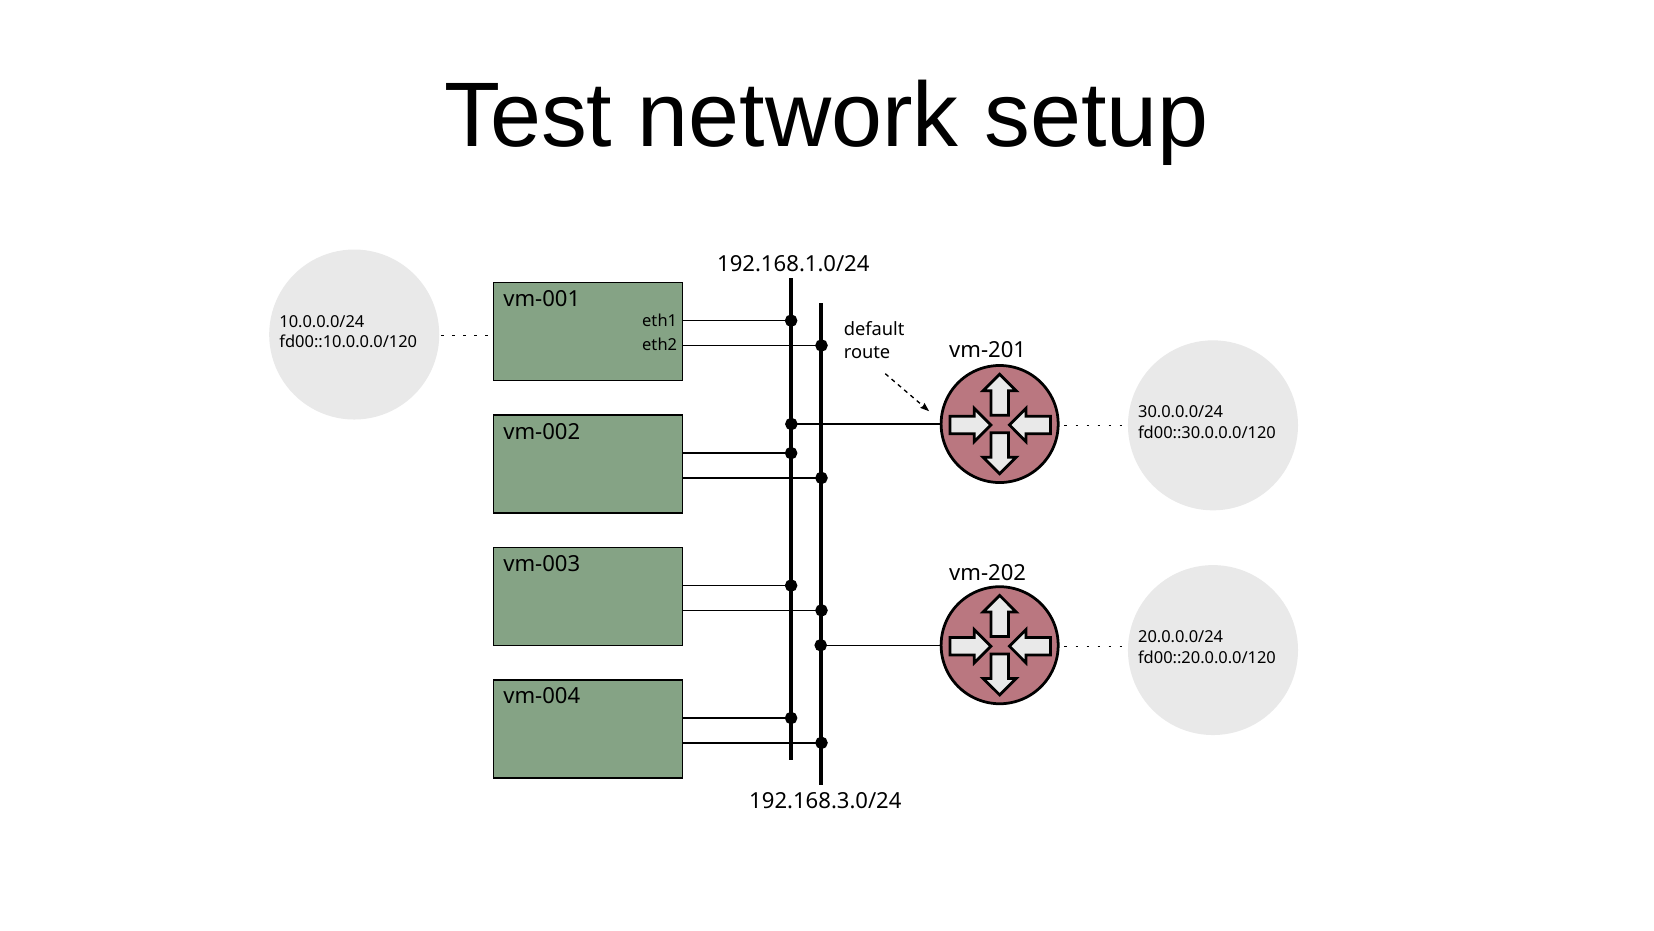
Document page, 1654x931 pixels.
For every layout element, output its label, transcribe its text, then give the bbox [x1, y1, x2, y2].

picture [254, 235, 1313, 826]
title Test network setup [82, 37, 1571, 193]
